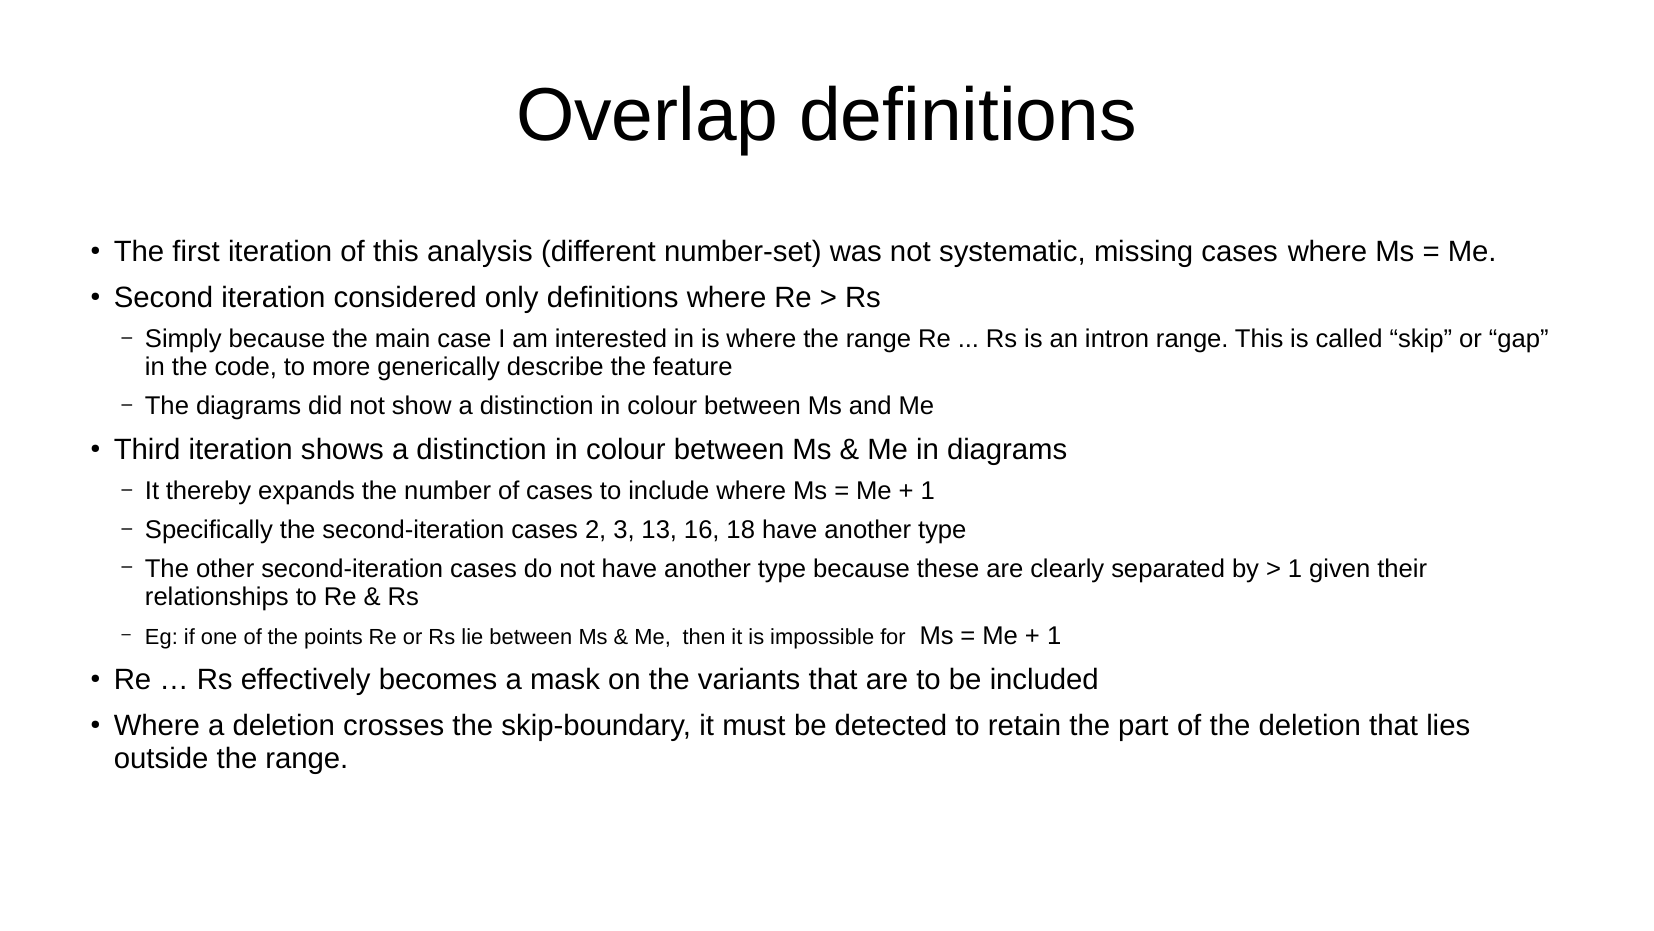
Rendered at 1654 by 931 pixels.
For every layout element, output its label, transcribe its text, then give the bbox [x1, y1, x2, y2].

title Overlap definitions [82, 12, 1571, 218]
list The first iteration of this analysis (different number-set) was not systematic, missing cases where Ms = Me. Second iteration considered only definitions where Re > Rs Simply because the main case I am interested in is where the range Re ... Rs is an intron range. This is called “skip” or “gap” in the code, to more generically describe the feature The diagrams did not show a distinction in colour between Ms and Me Third iteration shows a distinction in colour between Ms & Me in diagrams It thereby expands the number of cases to include where Ms = Me + 1 Specifically the second-iteration cases 2, 3, 13, 16, 18 have another type The other second-iteration cases do not have another type because these are clearly separated by > 1 given their relationships to Re & Rs Eg: if one of the points Re or Rs lie between Ms & Me, then it is impossible for Ms = Me + 1 Re … Rs effectively becomes a mask on the variants that are to be included Where a deletion crosses the skip-boundary, it must be detected to retain the part of the deletion that lies outside the range. [82, 235, 1571, 775]
